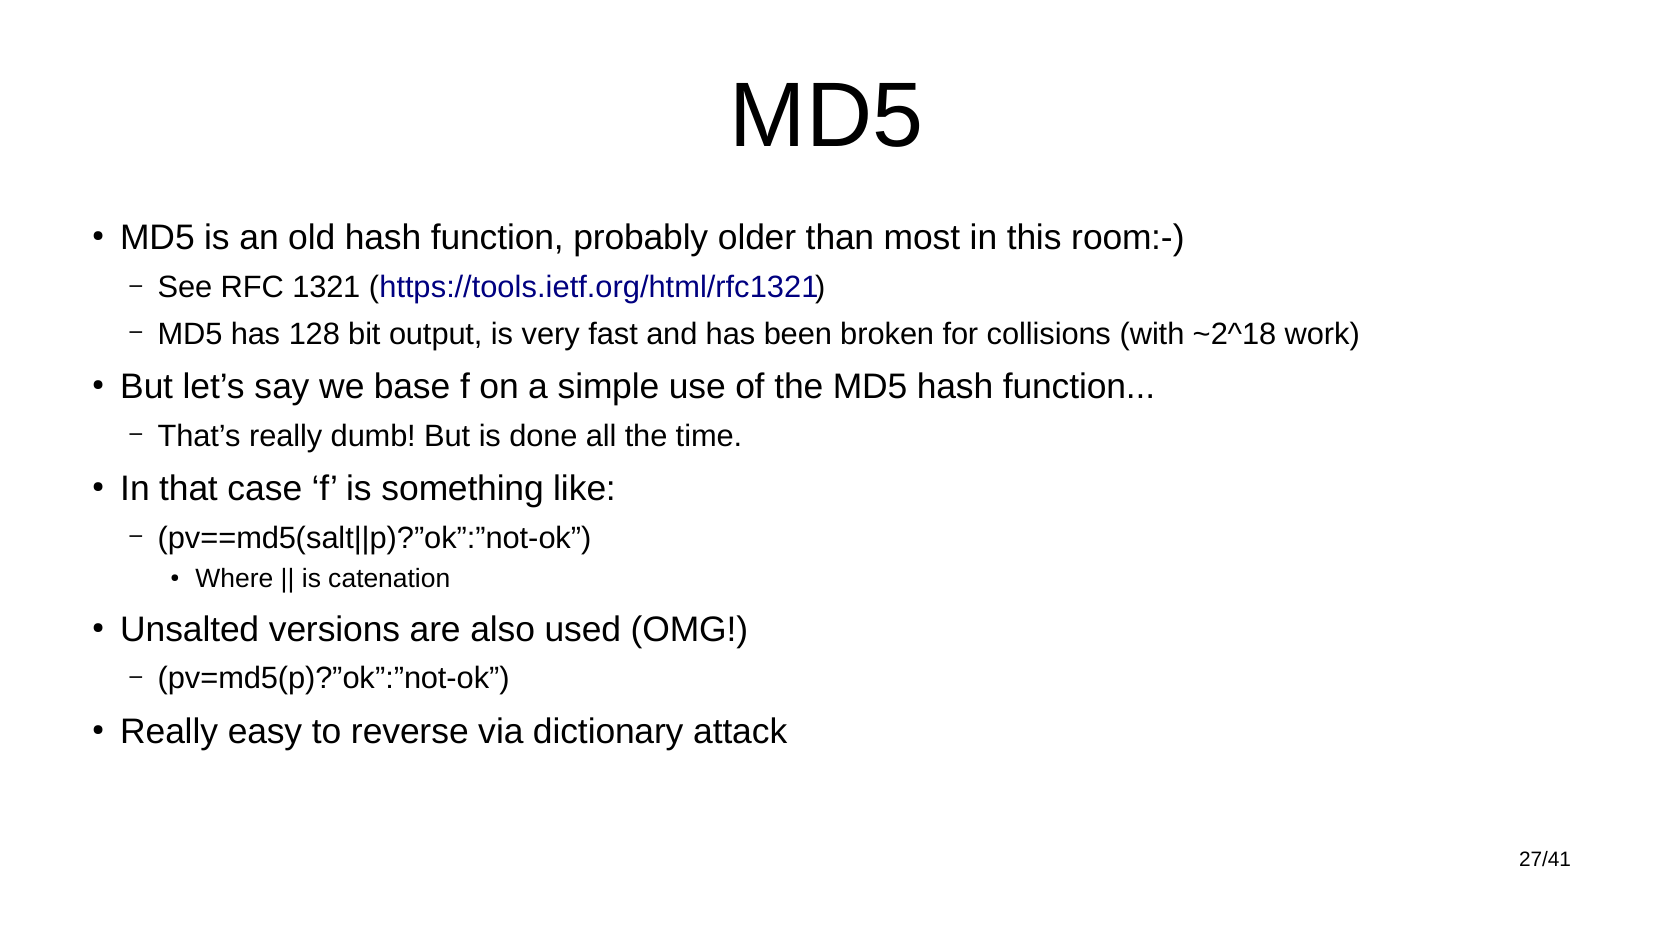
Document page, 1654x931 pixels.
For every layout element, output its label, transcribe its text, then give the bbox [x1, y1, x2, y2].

title MD5 [82, 37, 1571, 193]
list MD5 is an old hash function, probably older than most in this room:-) See RFC 1321 (https://tools.ietf.org/html/rfc1321) MD5 has 128 bit output, is very fast and has been broken for collisions (with ~2^18 work) But let’s say we base f on a simple use of the MD5 hash function... That’s really dumb! But is done all the time. In that case ‘f’ is something like: (pv==md5(salt||p)?”ok”:”not-ok”) Where || is catenation Unsalted versions are also used (OMG!) (pv=md5(p)?”ok”:”not-ok”) Really easy to reverse via dictionary attack [82, 217, 1571, 758]
